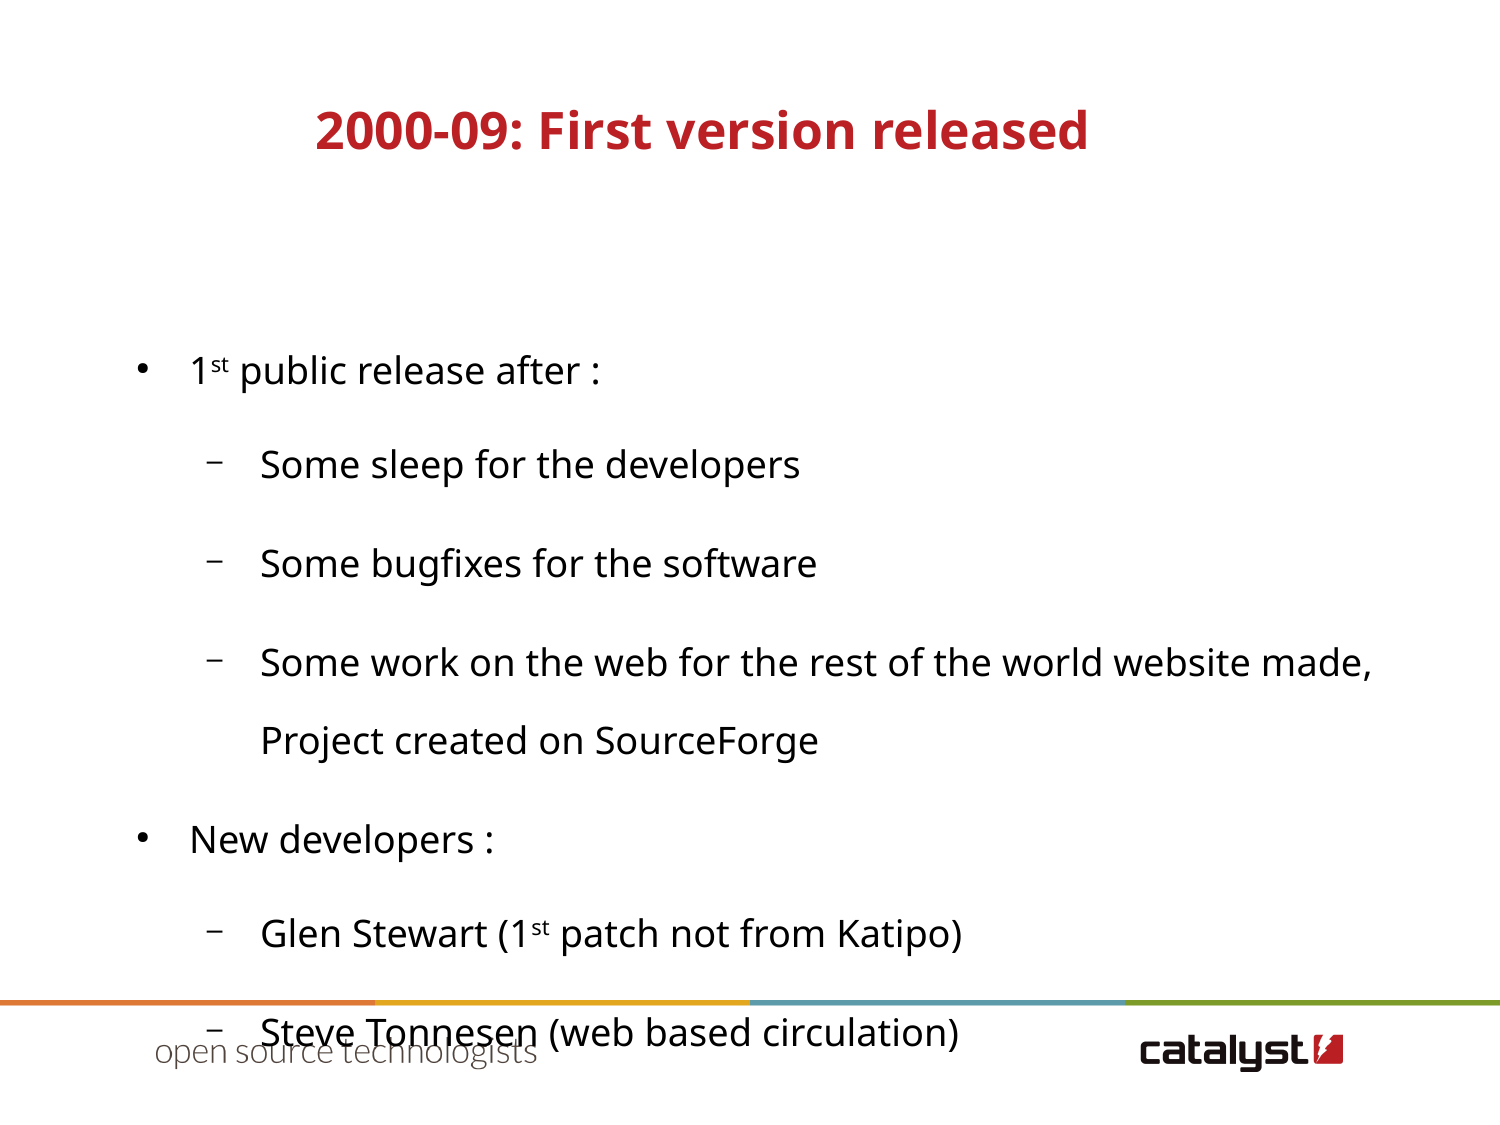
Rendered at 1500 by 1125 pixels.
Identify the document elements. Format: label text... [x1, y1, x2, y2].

list 1st public release after : Some sleep for the developers Some bugfixes for the software Some work on the web for the rest of the world website made, Project created on SourceForge New developers : Glen Stewart (1st patch not from Katipo) Steve Tonnesen (web based circulation) [118, 317, 1382, 1061]
title 2000-09: First version released [315, 0, 1463, 260]
picture [0, 1000, 1500, 1072]
